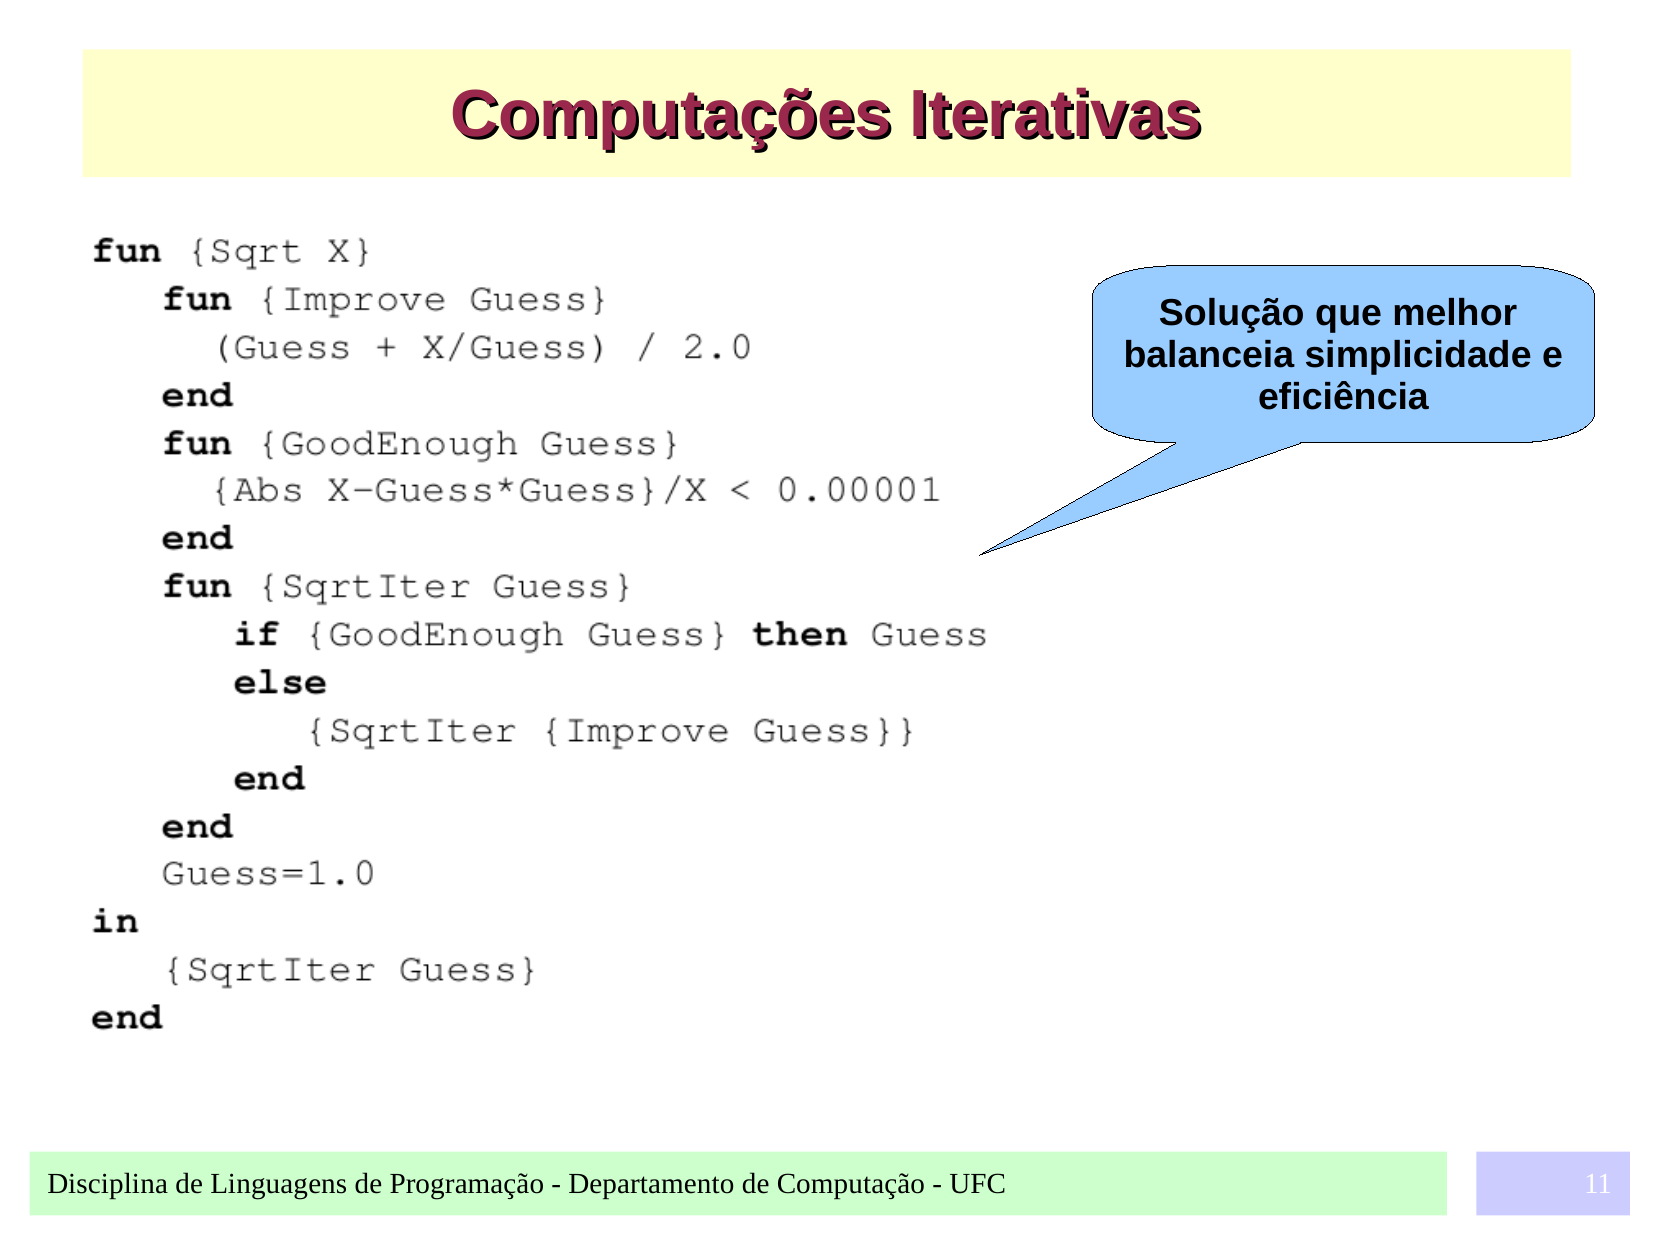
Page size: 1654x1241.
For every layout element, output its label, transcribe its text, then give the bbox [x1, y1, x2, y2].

picture [88, 230, 992, 1040]
title Computações Iterativas [82, 49, 1571, 178]
text_box Solução que melhor balanceia simplicidade e eficiência [979, 265, 1595, 556]
